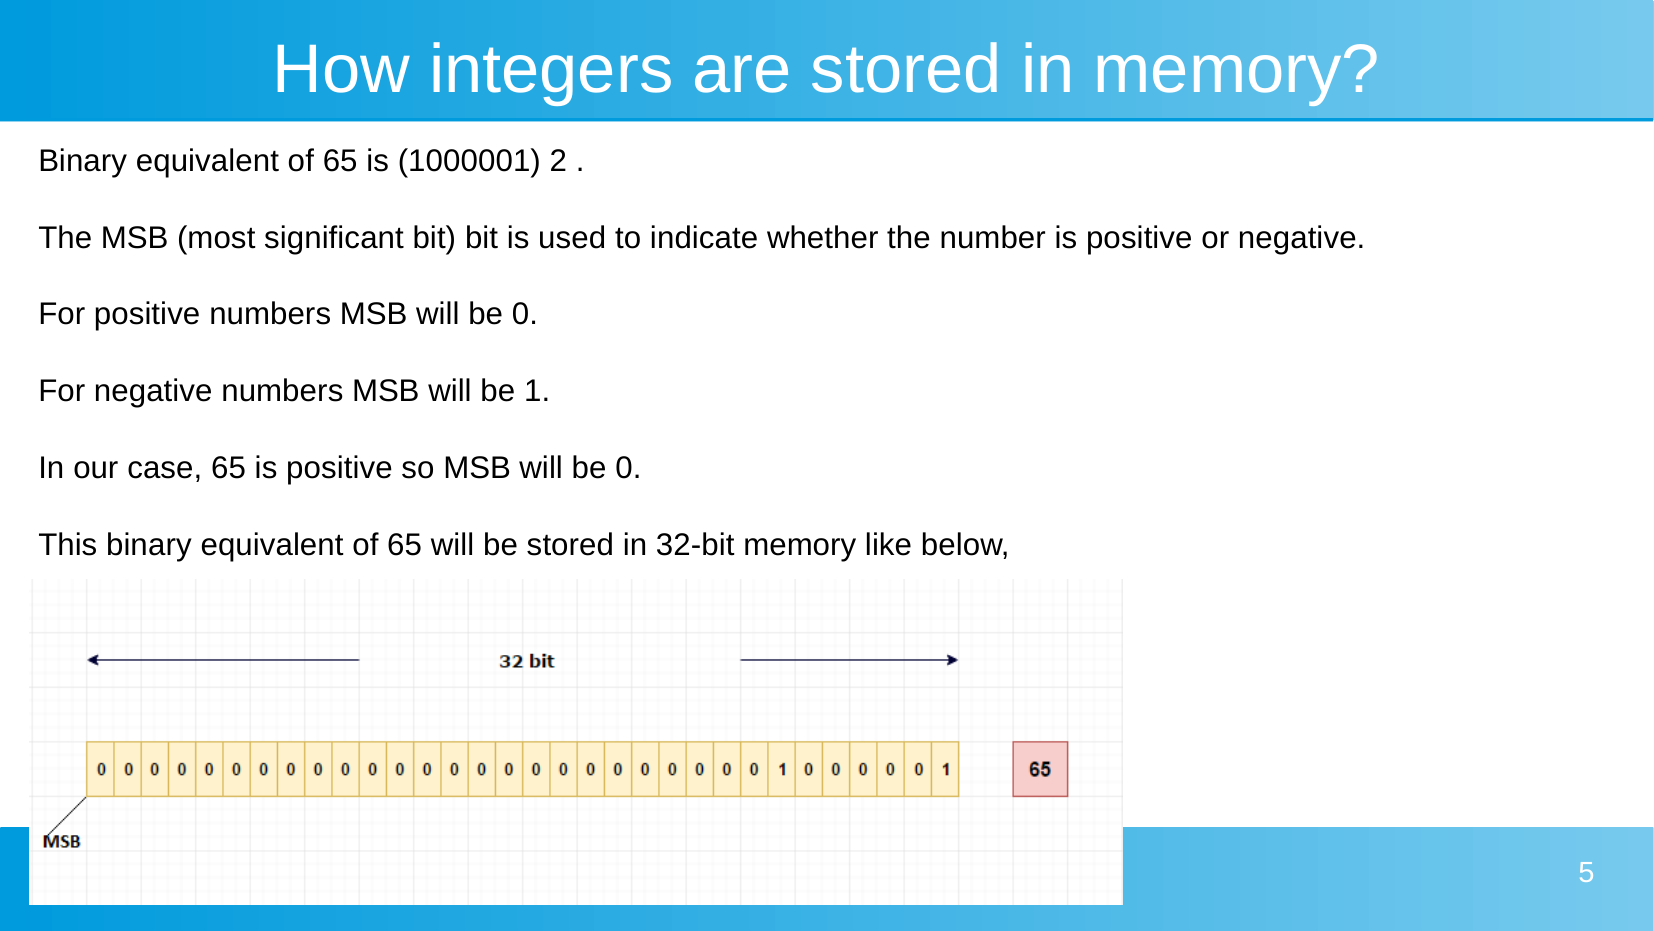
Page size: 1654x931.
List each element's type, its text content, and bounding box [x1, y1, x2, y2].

picture [29, 579, 1123, 905]
title How integers are stored in memory? [59, 29, 1595, 108]
text_box Binary equivalent of 65 is (1000001) 2 . The MSB (most significant bit) bit is used to indicate whether the number is positive or negative. For positive numbers MSB will be 0. For negative numbers MSB will be 1. In our case, 65 is positive so MSB will be 0. This binary equivalent of 65 will be stored in 32-bit memory like below, [23, 135, 1619, 607]
